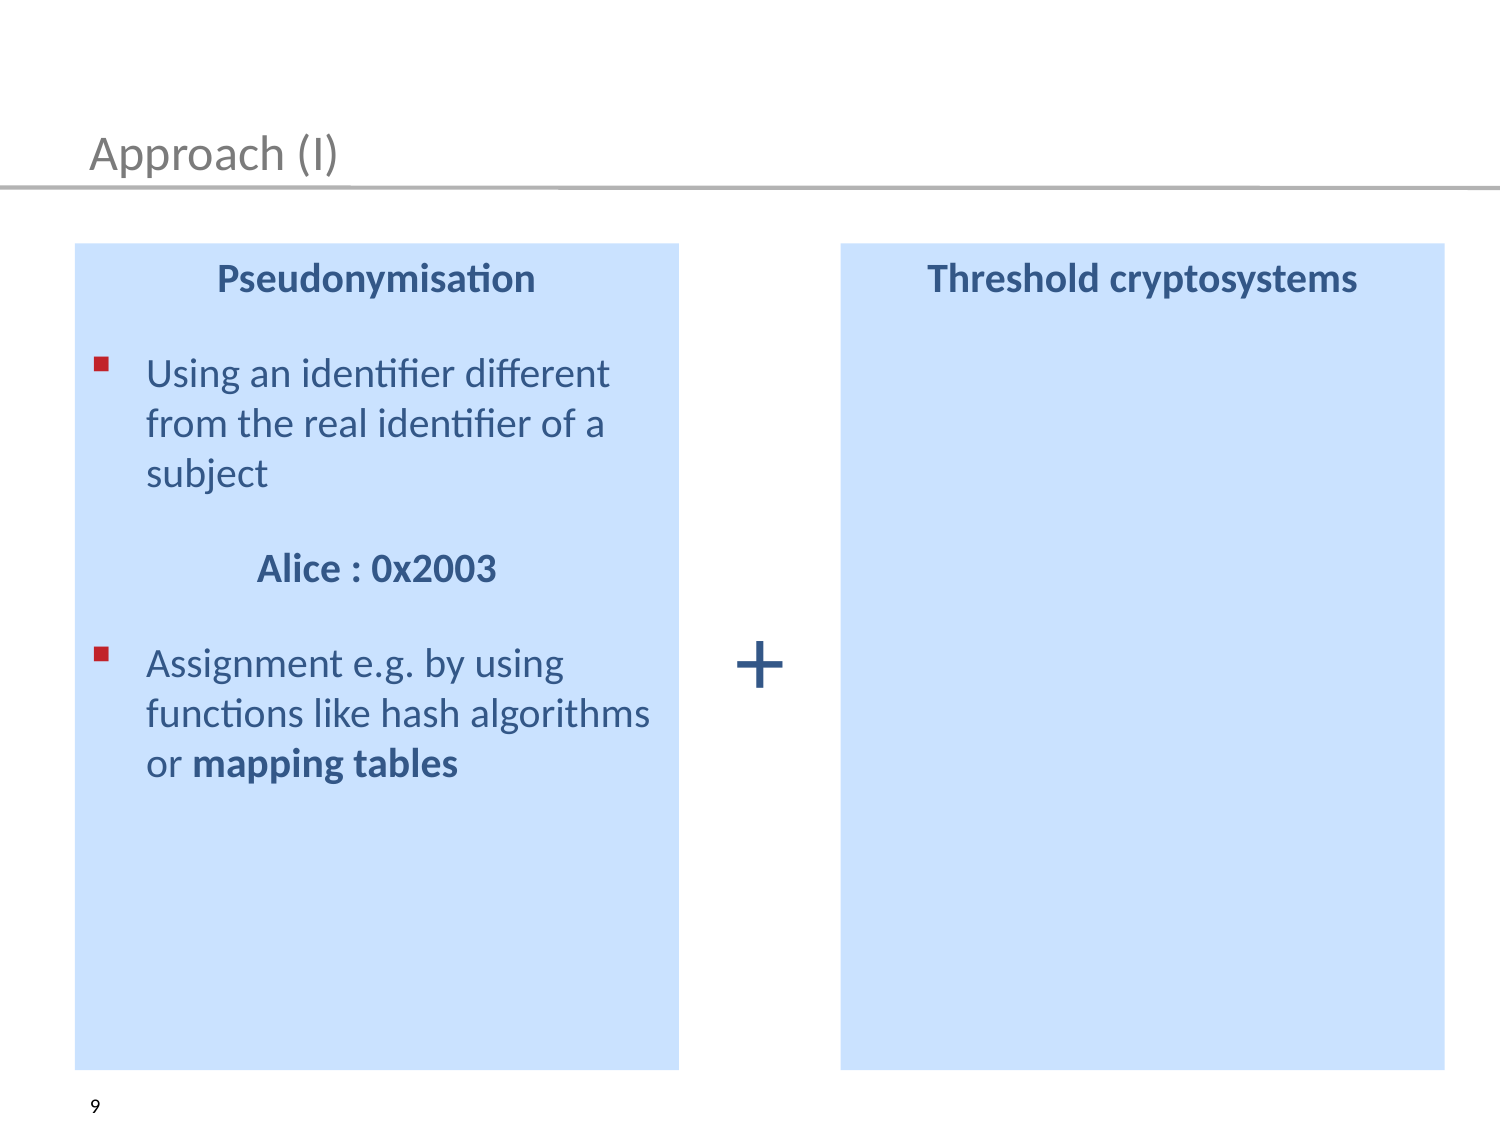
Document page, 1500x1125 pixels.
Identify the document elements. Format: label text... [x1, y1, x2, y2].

text_box + [679, 243, 840, 1071]
text_box Approach (I) [75, 19, 1463, 188]
text_box Pseudonymisation Using an identifier different from the real identifier of a subject Alice : 0x2003 Assignment e.g. by using functions like hash algorithms or mapping tables [74, 243, 679, 1071]
text_box Threshold cryptosystems [840, 243, 1445, 1071]
